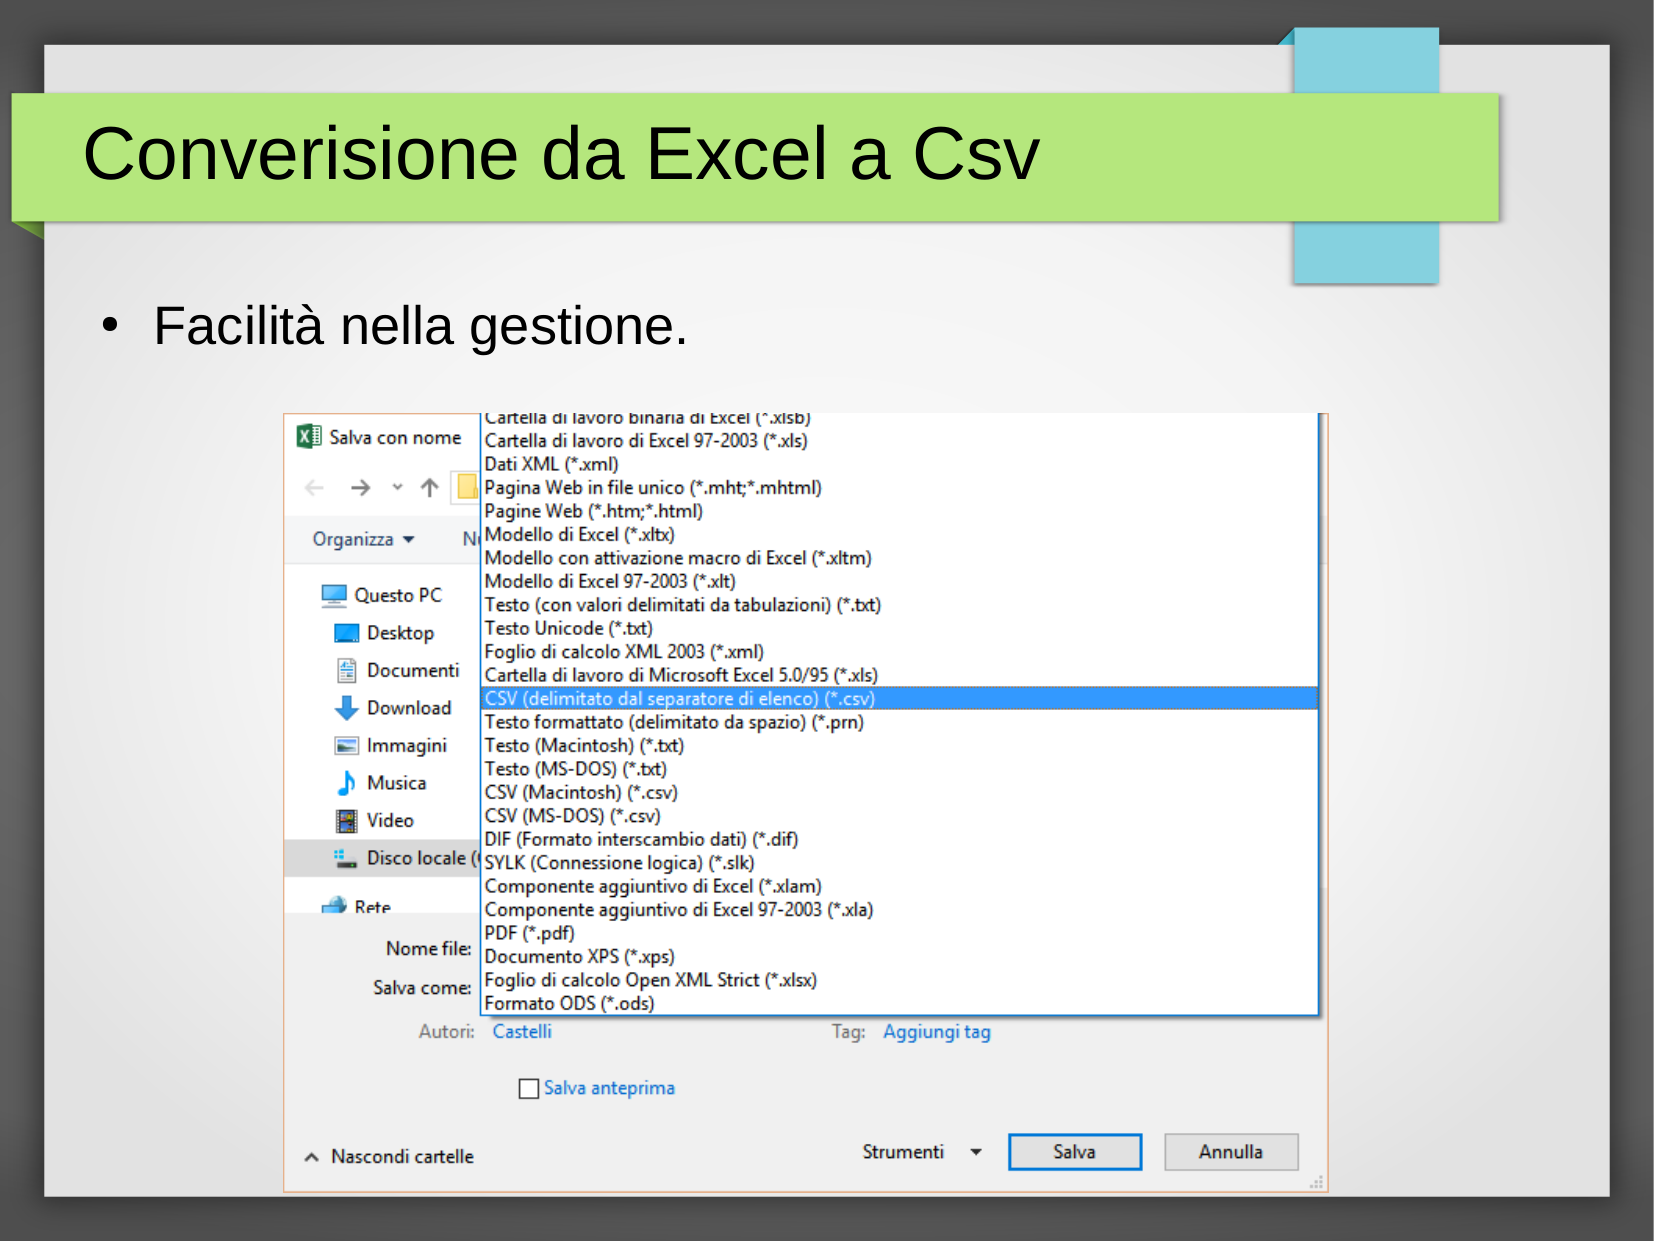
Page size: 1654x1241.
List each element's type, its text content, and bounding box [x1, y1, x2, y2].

list Facilità nella gestione. [82, 295, 1571, 1015]
title Converisione da Excel a Csv [82, 94, 1264, 213]
picture [0, 0, 1654, 1241]
